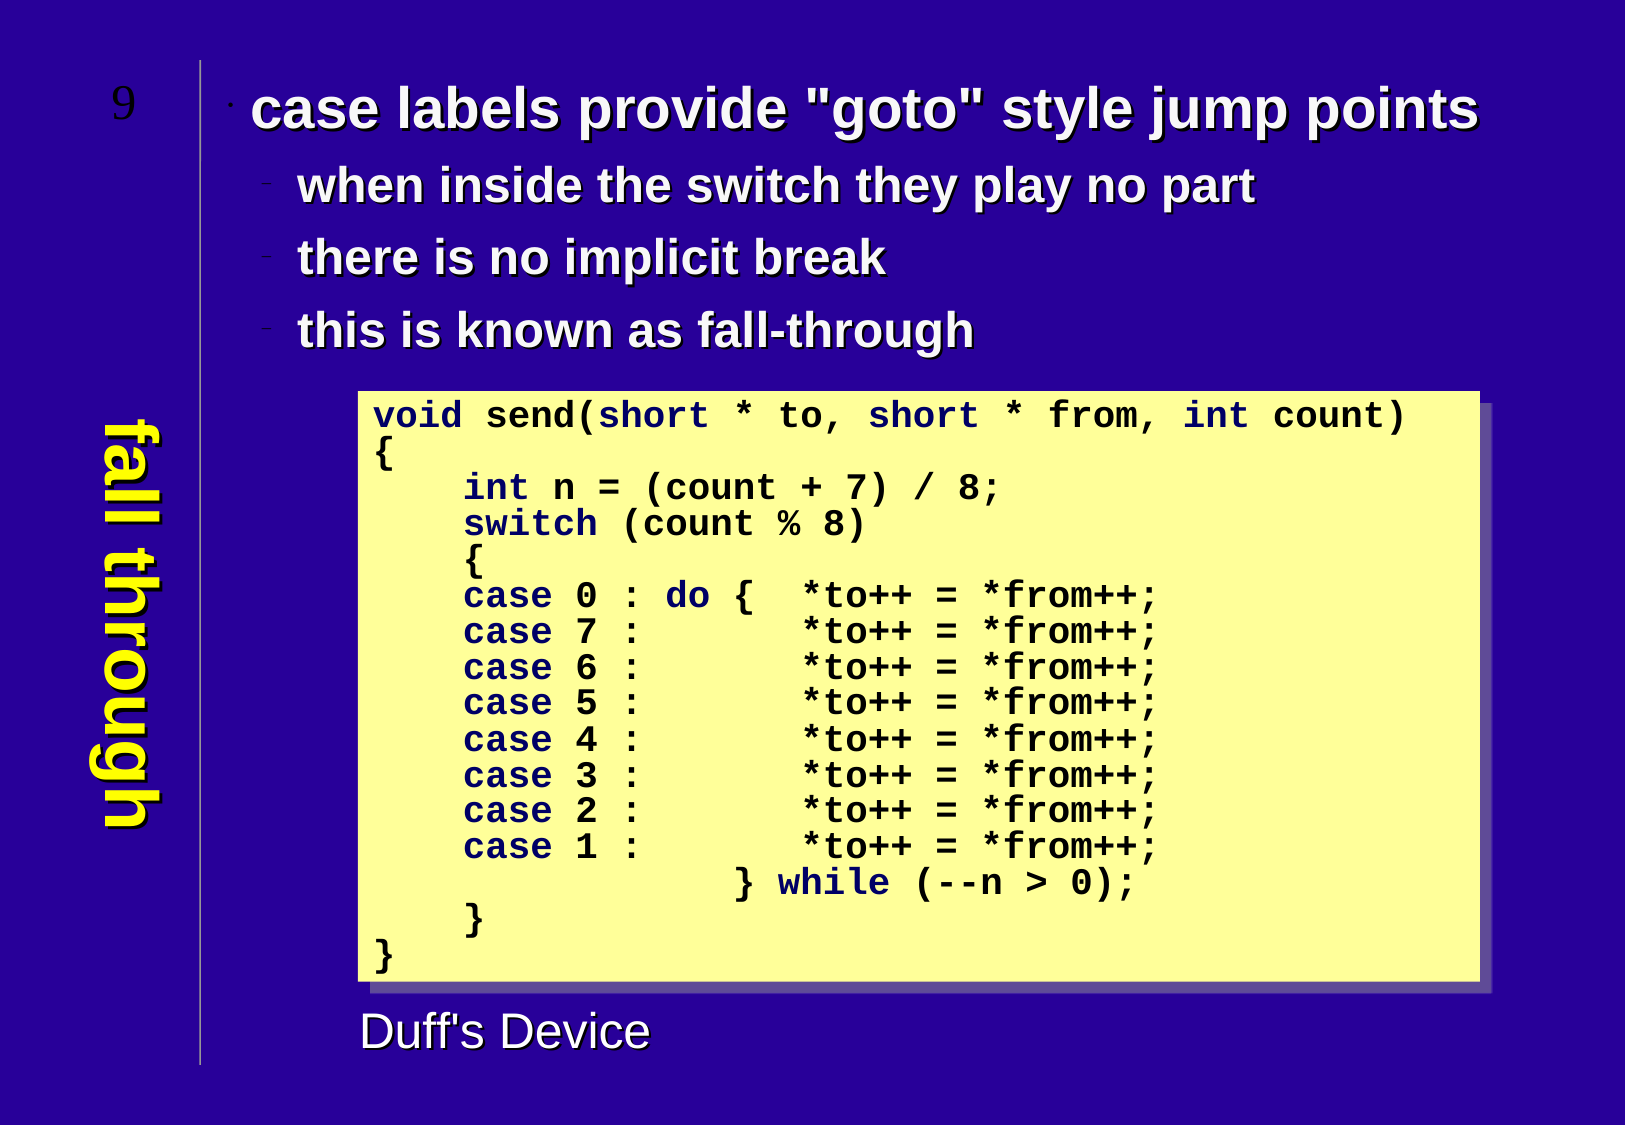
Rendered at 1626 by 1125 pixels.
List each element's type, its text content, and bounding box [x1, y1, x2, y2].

list case labels provide "goto" style jump points when inside the switch they play no part there is no implicit break this is known as fall-through [212, 62, 1550, 1063]
title fall through [50, 187, 188, 1063]
text_box Duff's Device [343, 990, 971, 1067]
text_box void send(short * to, short * from, int count) { int n = (count + 7) / 8; switch (count % 8) { case 0 : do { *to++ = *from++; case 7 : *to++ = *from++; case 6 : *to++ = *from++; case 5 : *to++ = *from++; case 4 : *to++ = *from++; case 3 : *to++ = *from++; case 2 : *to++ = *from++; case 1 : *to++ = *from++; } while (--n > 0); } } [357, 391, 1480, 982]
